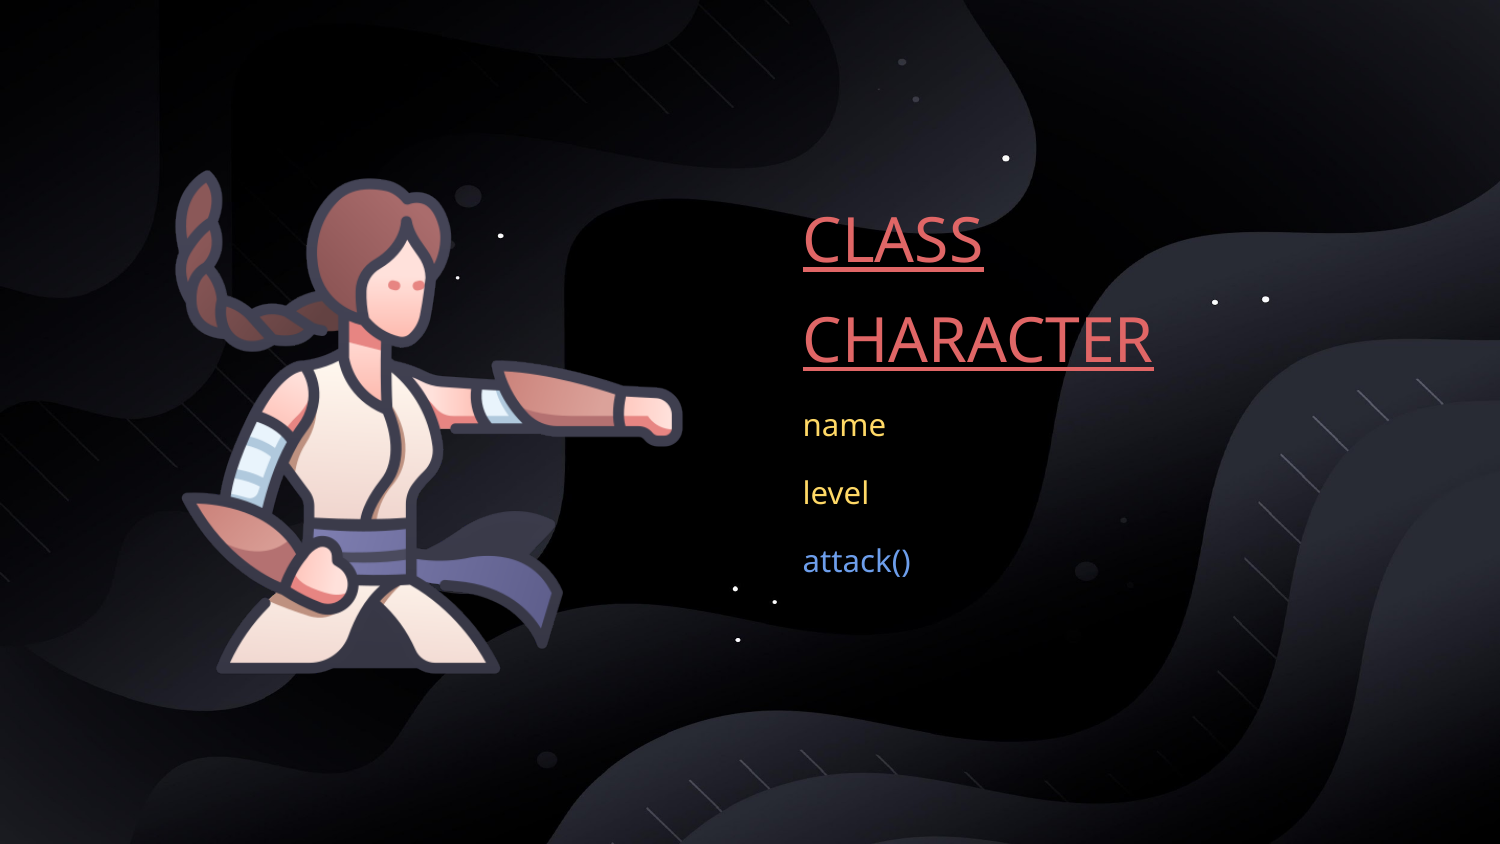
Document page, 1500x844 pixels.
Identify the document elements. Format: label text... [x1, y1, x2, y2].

text_box CLASS CHARACTER name level attack() [787, 184, 1392, 659]
picture [0, 0, 1500, 844]
